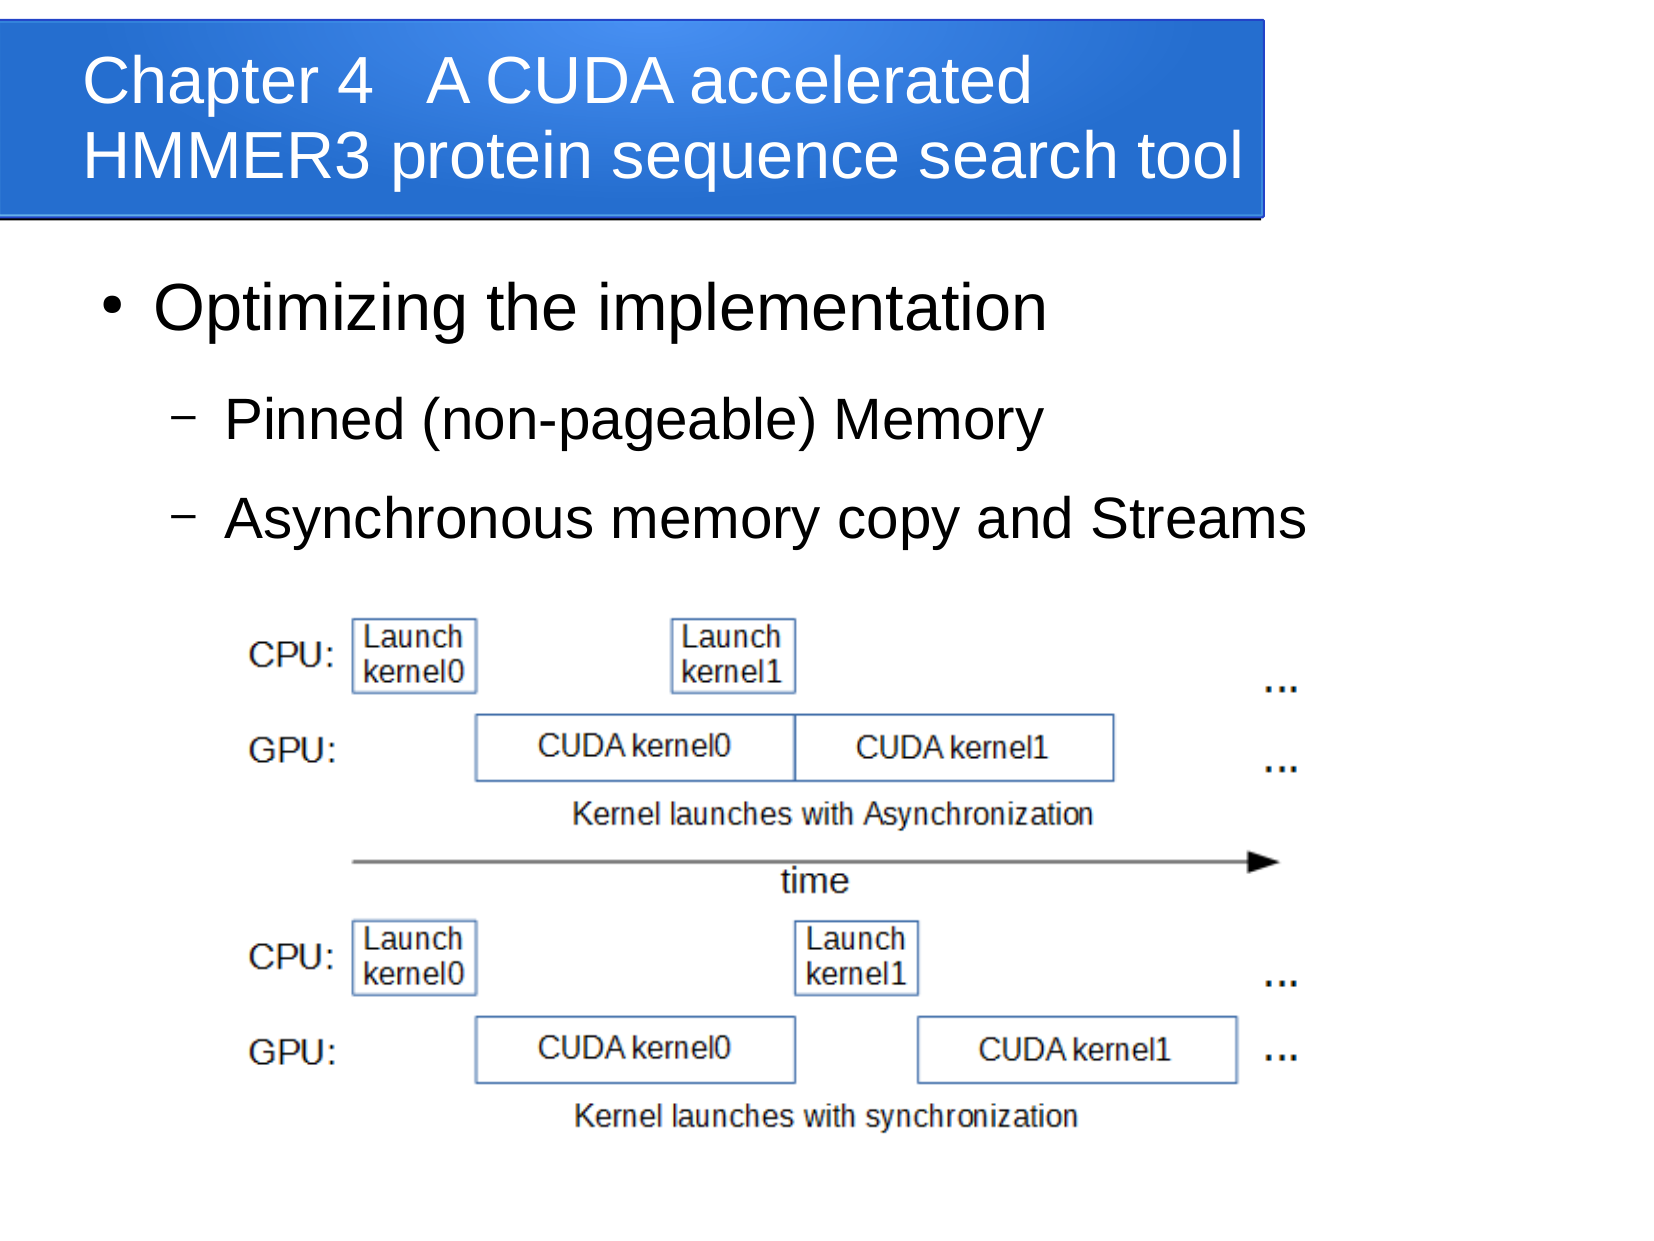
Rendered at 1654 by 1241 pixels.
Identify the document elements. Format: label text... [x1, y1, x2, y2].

picture [237, 605, 1318, 1141]
list Optimizing the implementation Pinned (non-pageable) Memory Asynchronous memory copy and Streams [82, 269, 1538, 1201]
title Chapter 4 A CUDA accelerated HMMER3 protein sequence search tool [82, 25, 1250, 211]
